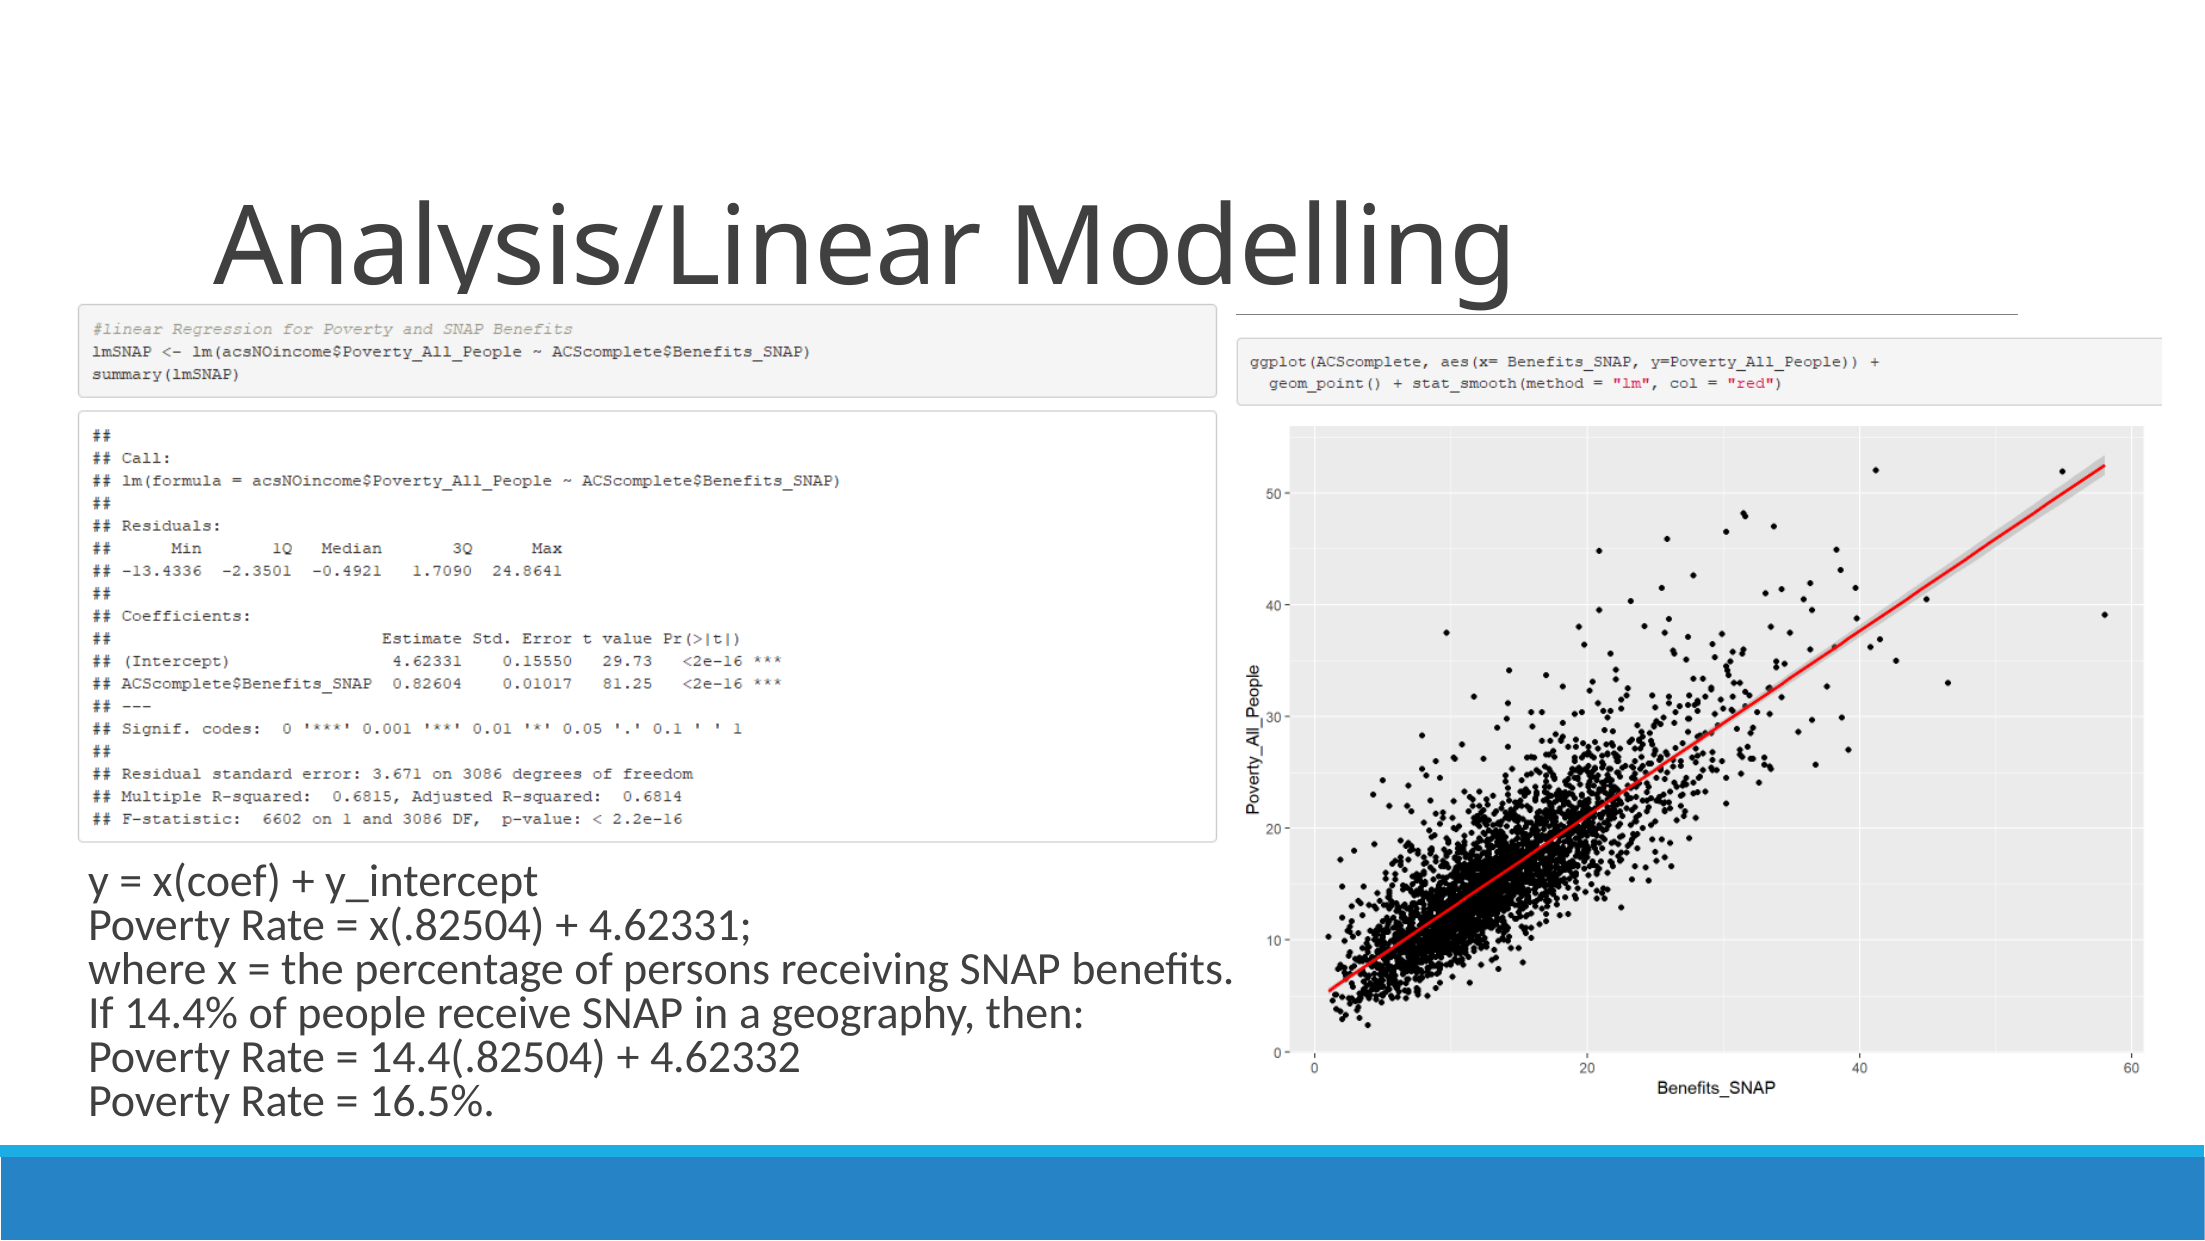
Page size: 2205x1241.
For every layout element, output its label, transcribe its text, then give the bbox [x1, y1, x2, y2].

title Analysis/Linear Modelling [198, 51, 2018, 315]
picture [68, 294, 2163, 1113]
list y = x(coef) + y_intercept Poverty Rate = x(.82504) + 4.62331; where x = the percentage of persons receiving SNAP benefits. If 14.4% of people receive SNAP in a geography, then: Poverty Rate = 14.4(.82504) + 4.62332 Poverty Rate = 16.5%. [88, 854, 1280, 1151]
